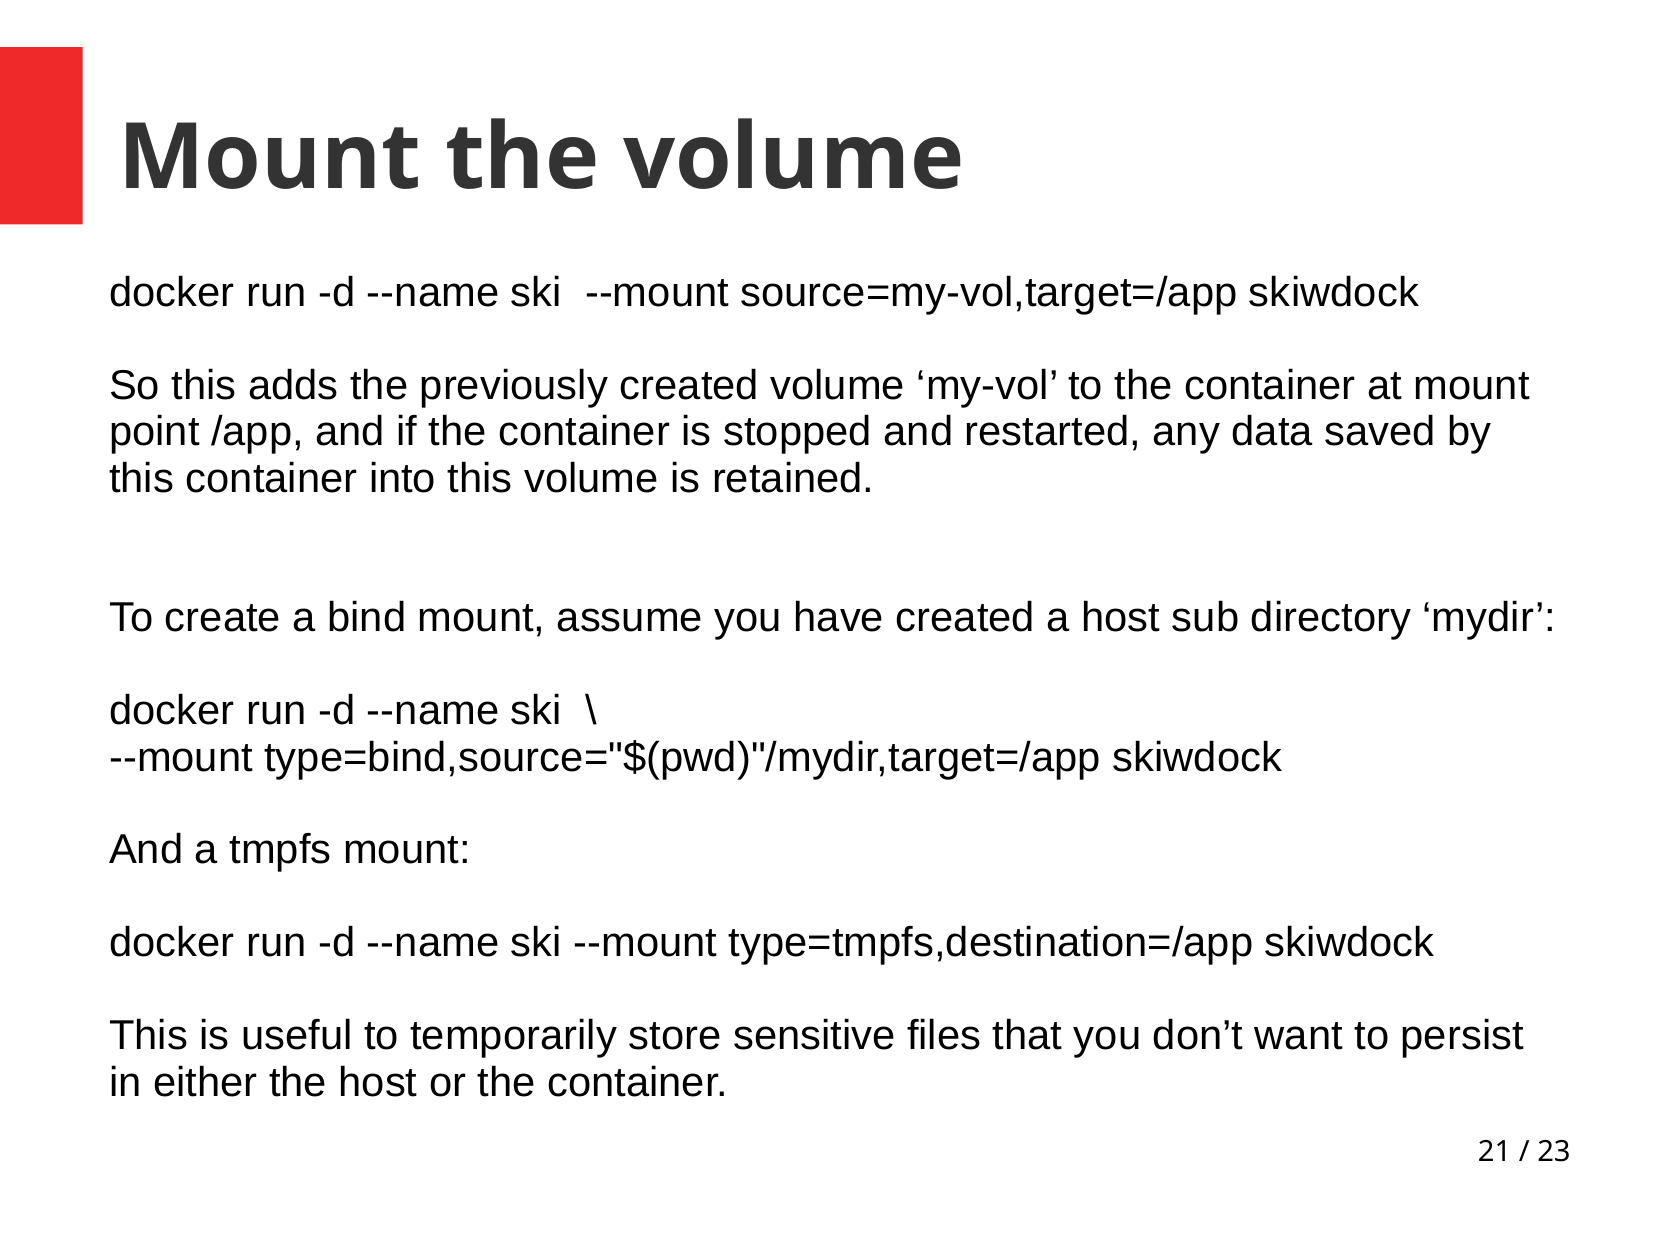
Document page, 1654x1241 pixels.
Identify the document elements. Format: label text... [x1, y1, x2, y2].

title Mount the volume [118, 49, 1571, 257]
text_box docker run -d --name ski --mount source=my-vol,target=/app skiwdock So this adds the previously created volume ‘my-vol’ to the container at mount point /app, and if the container is stopped and restarted, any data saved by this container into this volume is retained. To create a bind mount, assume you have created a host sub directory ‘mydir’: docker run -d --name ski \ --mount type=bind,source="$(pwd)"/mydir,target=/app skiwdock And a tmpfs mount: docker run -d --name ski --mount type=tmpfs,destination=/app skiwdock This is useful to temporarily store sensitive files that you don’t want to persist in either the host or the container. [94, 261, 1583, 1113]
